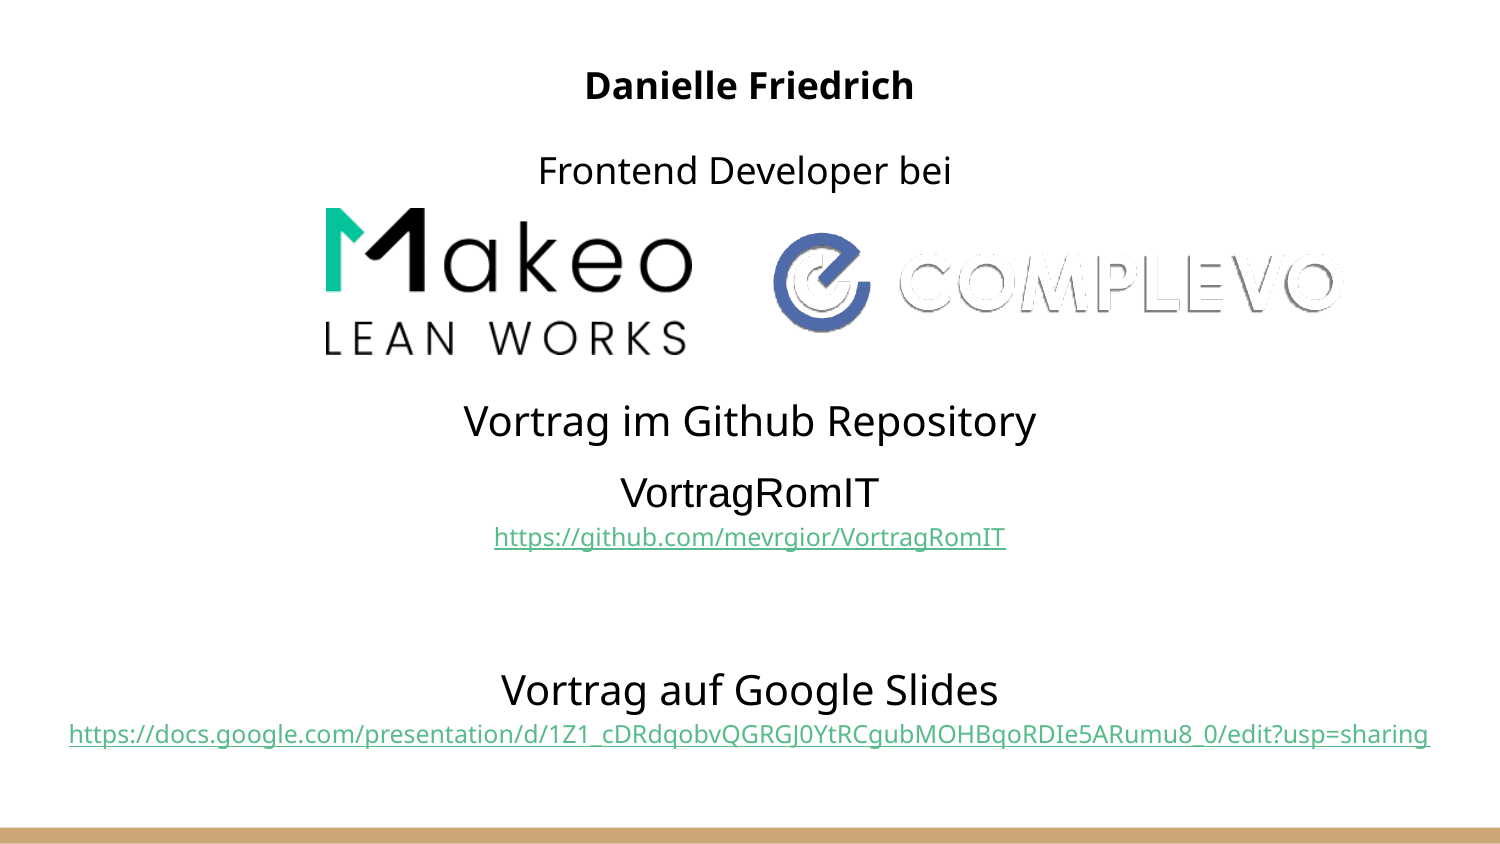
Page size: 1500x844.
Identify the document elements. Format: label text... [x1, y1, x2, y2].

list Danielle Friedrich Frontend Developer bei Vortrag im Github Repository VortragRomIT https://github.com/mevrgior/VortragRomIT Vortrag auf Google Slides https://docs.google.com/presentation/d/1Z1_cDRdqobvQGRGJ0YtRCgubMOHBqoRDIe5ARumu8_0/edit?usp=sharing [51, 39, 1449, 752]
picture [771, 219, 1350, 344]
picture [326, 208, 692, 355]
